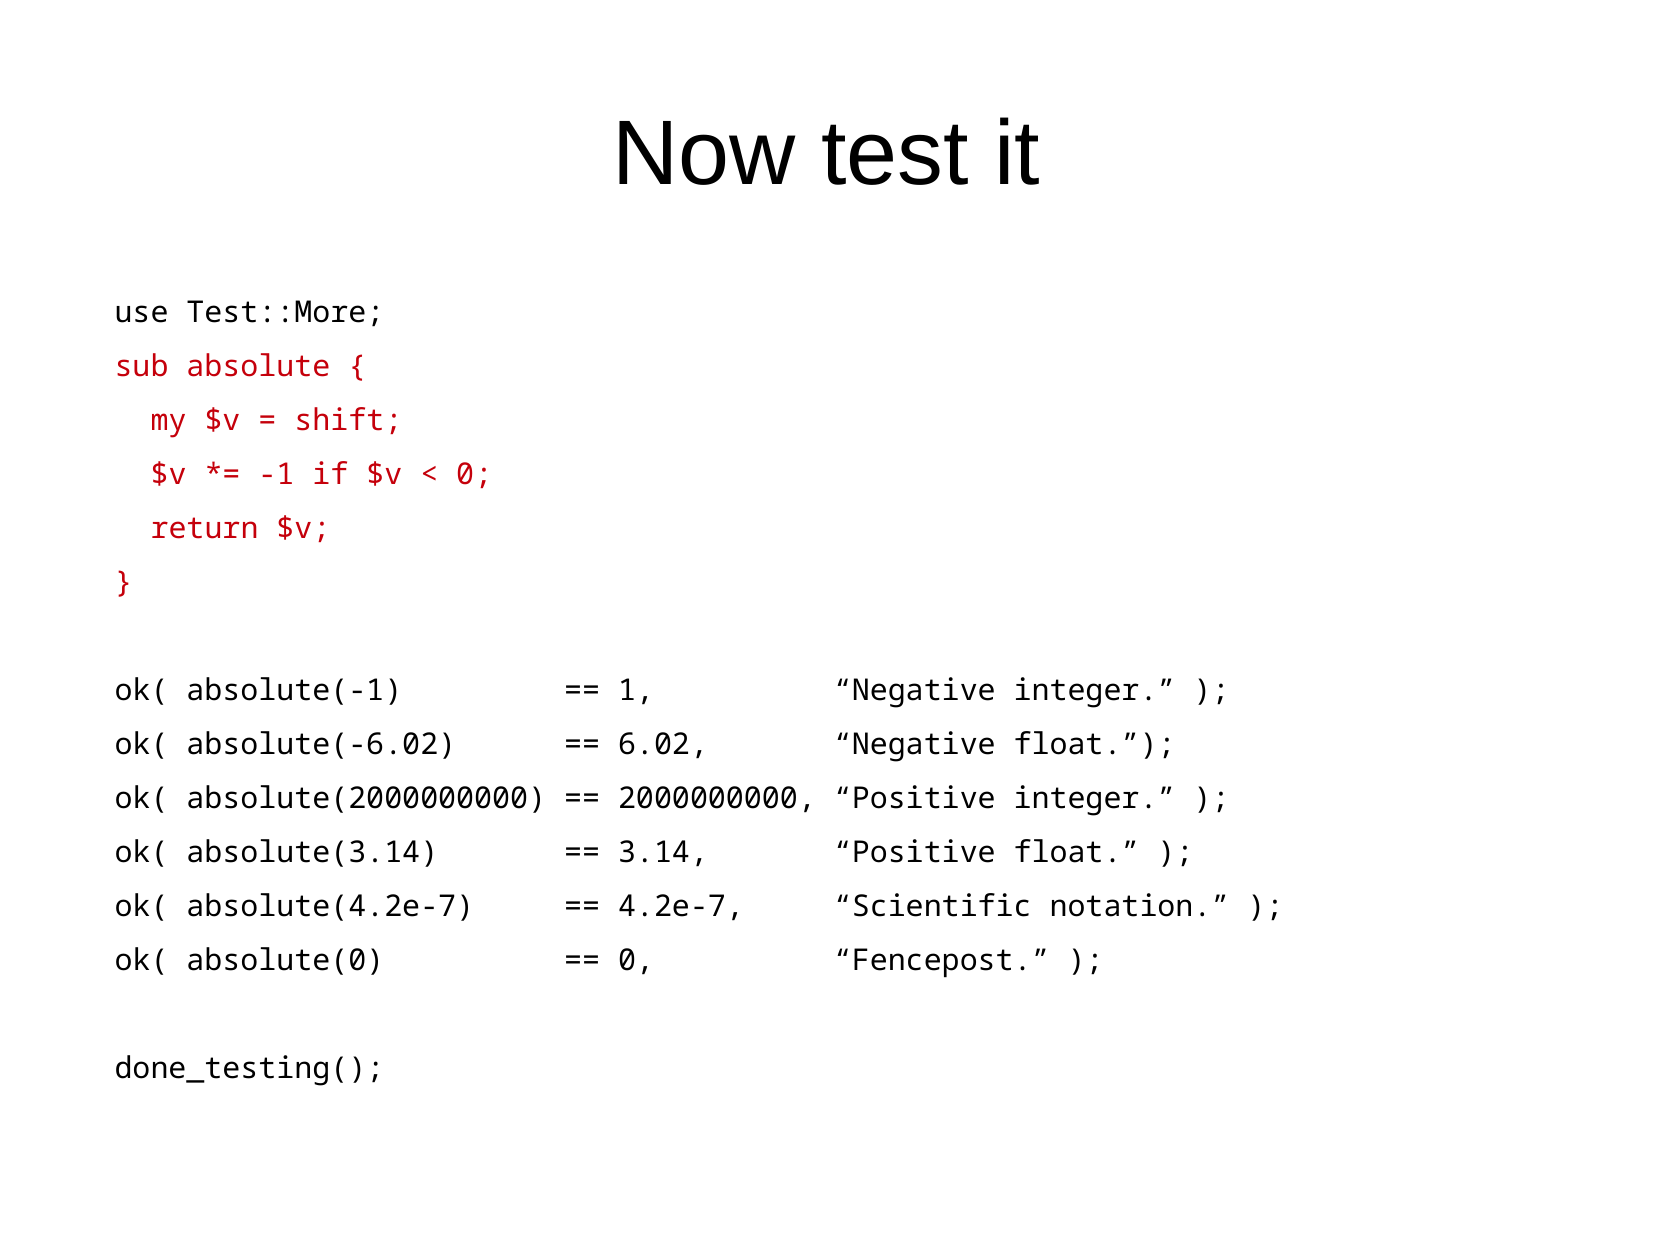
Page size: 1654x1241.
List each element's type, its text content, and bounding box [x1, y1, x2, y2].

title Now test it [82, 49, 1571, 257]
list use Test::More; sub absolute { my $v = shift; $v *= -1 if $v < 0; return $v; } ok( absolute(-1) == 1, “Negative integer.” ); ok( absolute(-6.02) == 6.02, “Negative float.”); ok( absolute(2000000000) == 2000000000, “Positive integer.” ); ok( absolute(3.14) == 3.14, “Positive float.” ); ok( absolute(4.2e-7) == 4.2e-7, “Scientific notation.” ); ok( absolute(0) == 0, “Fencepost.” ); done_testing(); [82, 290, 1571, 1096]
